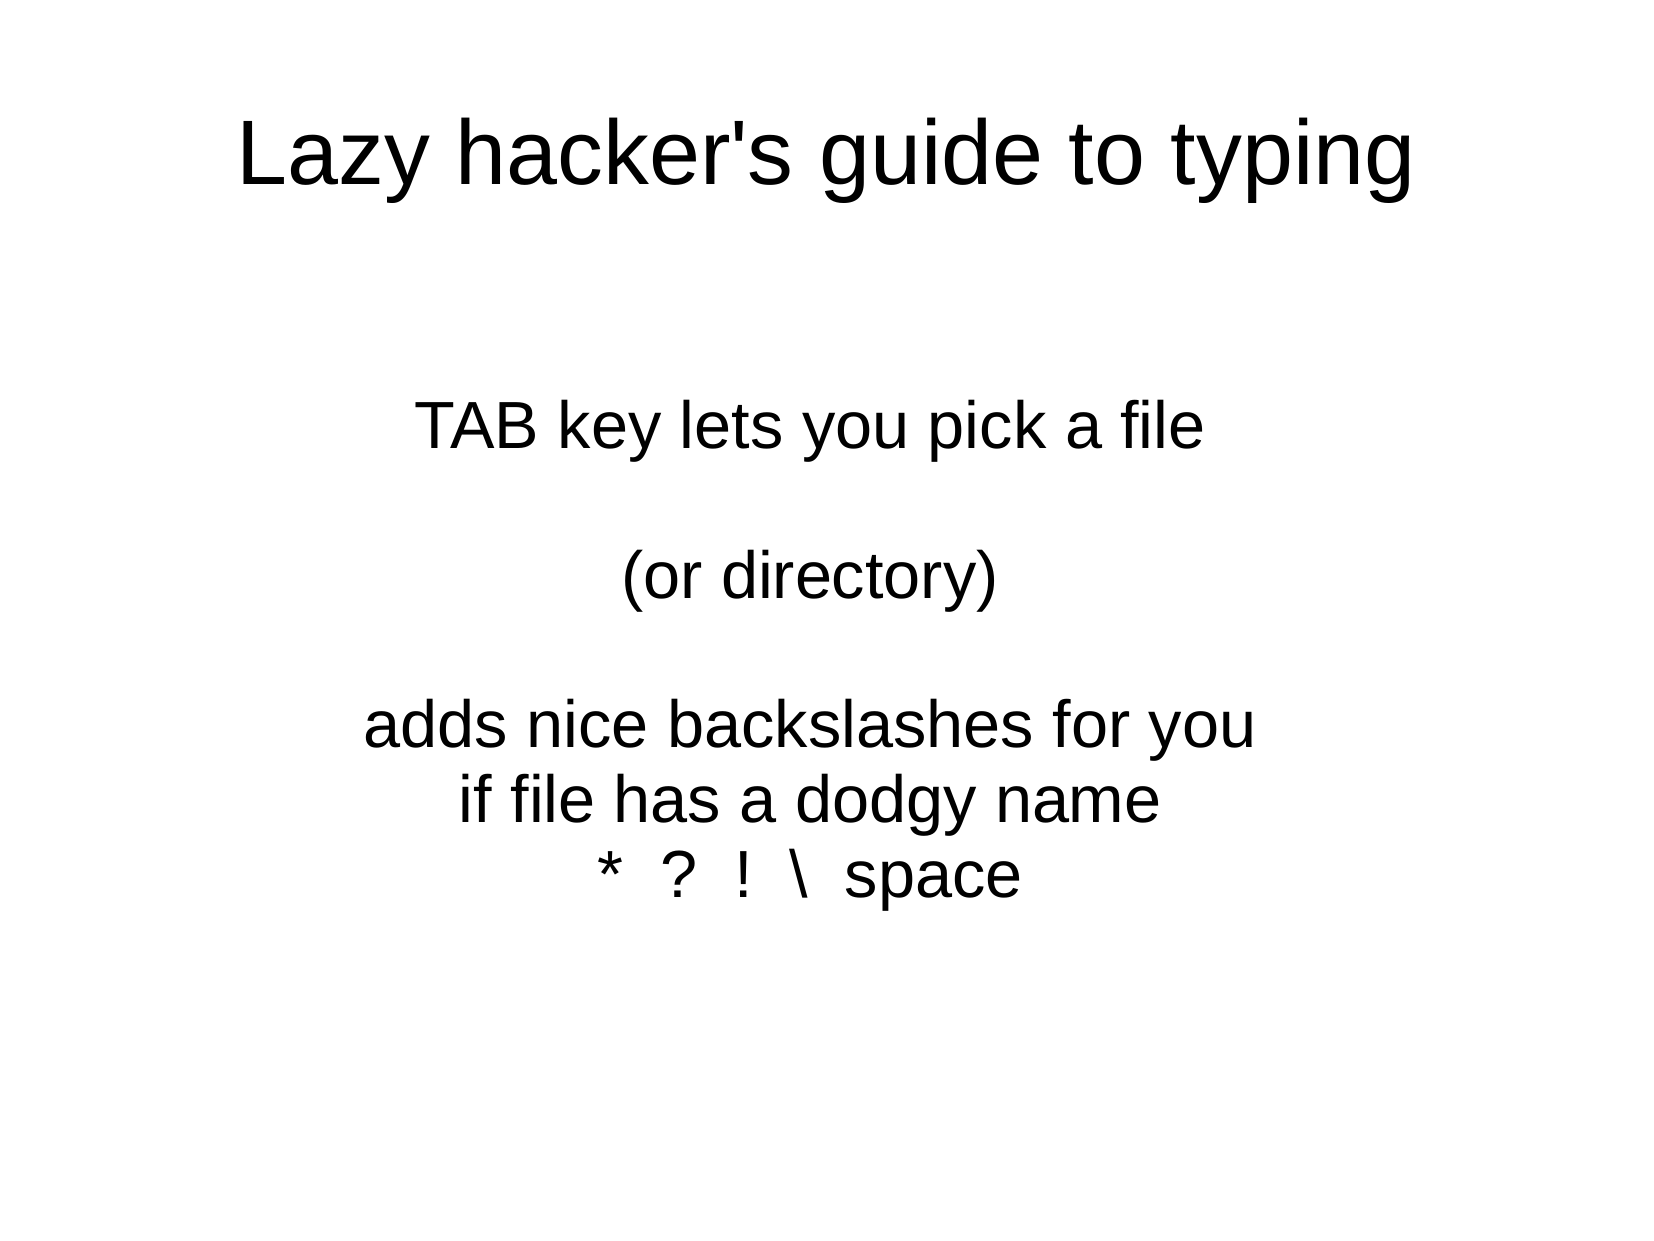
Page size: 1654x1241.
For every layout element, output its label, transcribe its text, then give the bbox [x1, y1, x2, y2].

title Lazy hacker's guide to typing [82, 49, 1571, 257]
text_box TAB key lets you pick a file (or directory) adds nice backslashes for you if file has a dodgy name * ? ! \ space [82, 290, 1538, 1010]
